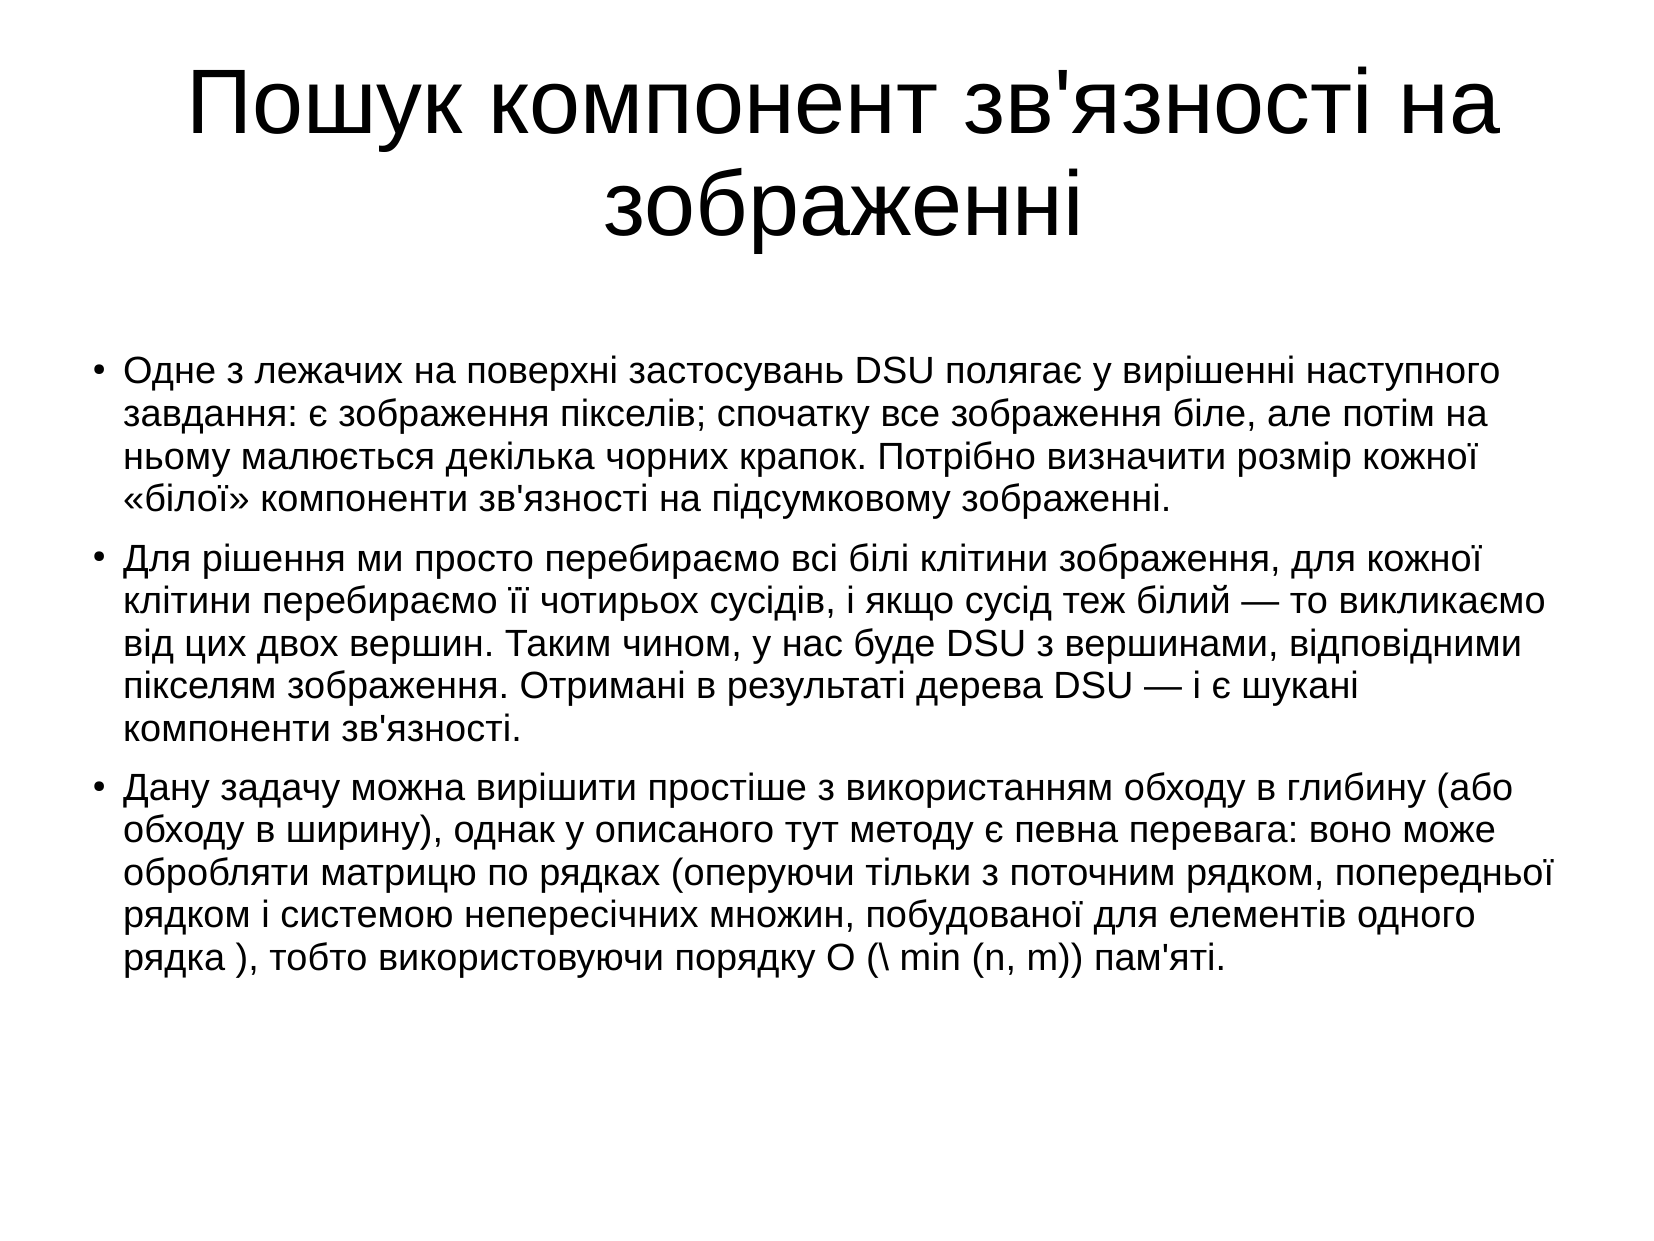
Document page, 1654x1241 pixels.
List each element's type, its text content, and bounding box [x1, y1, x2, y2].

title Пошук компонент зв'язності на зображенні [82, 49, 1571, 257]
list Одне з лежачих на поверхні застосувань DSU полягає у вирішенні наступного завдання: є зображення пікселів; спочатку все зображення біле, але потім на ньому малюється декілька чорних крапок. Потрібно визначити розмір кожної «білої» компоненти зв'язності на підсумковому зображенні. Для рішення ми просто перебираємо всі білі клітини зображення, для кожної клітини перебираємо її чотирьох сусідів, і якщо сусід теж білий — то викликаємо від цих двох вершин. Таким чином, у нас буде DSU з вершинами, відповідними пікселям зображення. Отримані в результаті дерева DSU — і є шукані компоненти зв'язності. Дану задачу можна вирішити простіше з використанням обходу в глибину (або обходу в ширину), однак у описаного тут методу є певна перевага: воно може обробляти матрицю по рядках (оперуючи тільки з поточним рядком, попередньої рядком і системою непересічних множин, побудованої для елементів одного рядка ), тобто використовуючи порядку O (\ min (n, m)) пам'яті. [82, 290, 1571, 1010]
